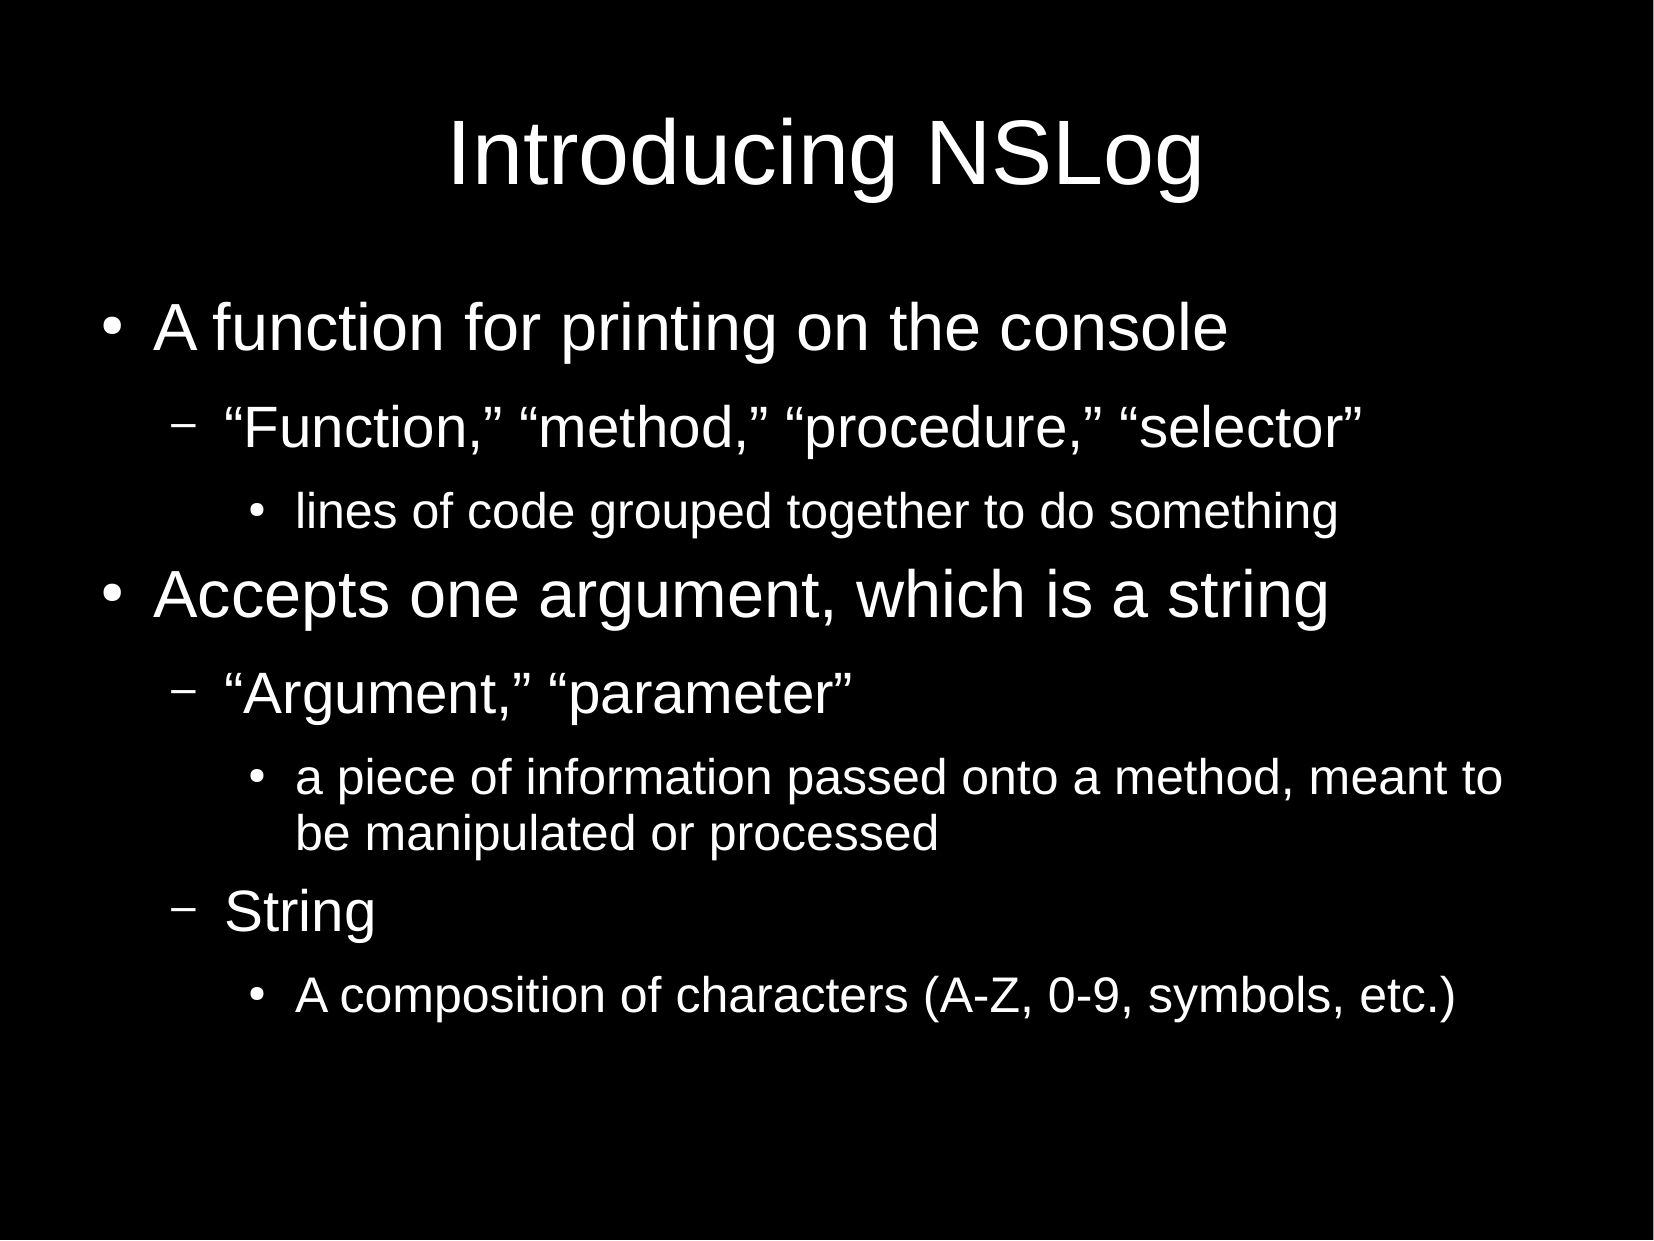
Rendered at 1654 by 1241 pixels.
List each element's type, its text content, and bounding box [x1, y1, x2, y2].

list A function for printing on the console “Function,” “method,” “procedure,” “selector” lines of code grouped together to do something Accepts one argument, which is a string “Argument,” “parameter” a piece of information passed onto a method, meant to be manipulated or processed String A composition of characters (A-Z, 0-9, symbols, etc.) [82, 290, 1571, 1099]
title Introducing NSLog [82, 49, 1571, 257]
